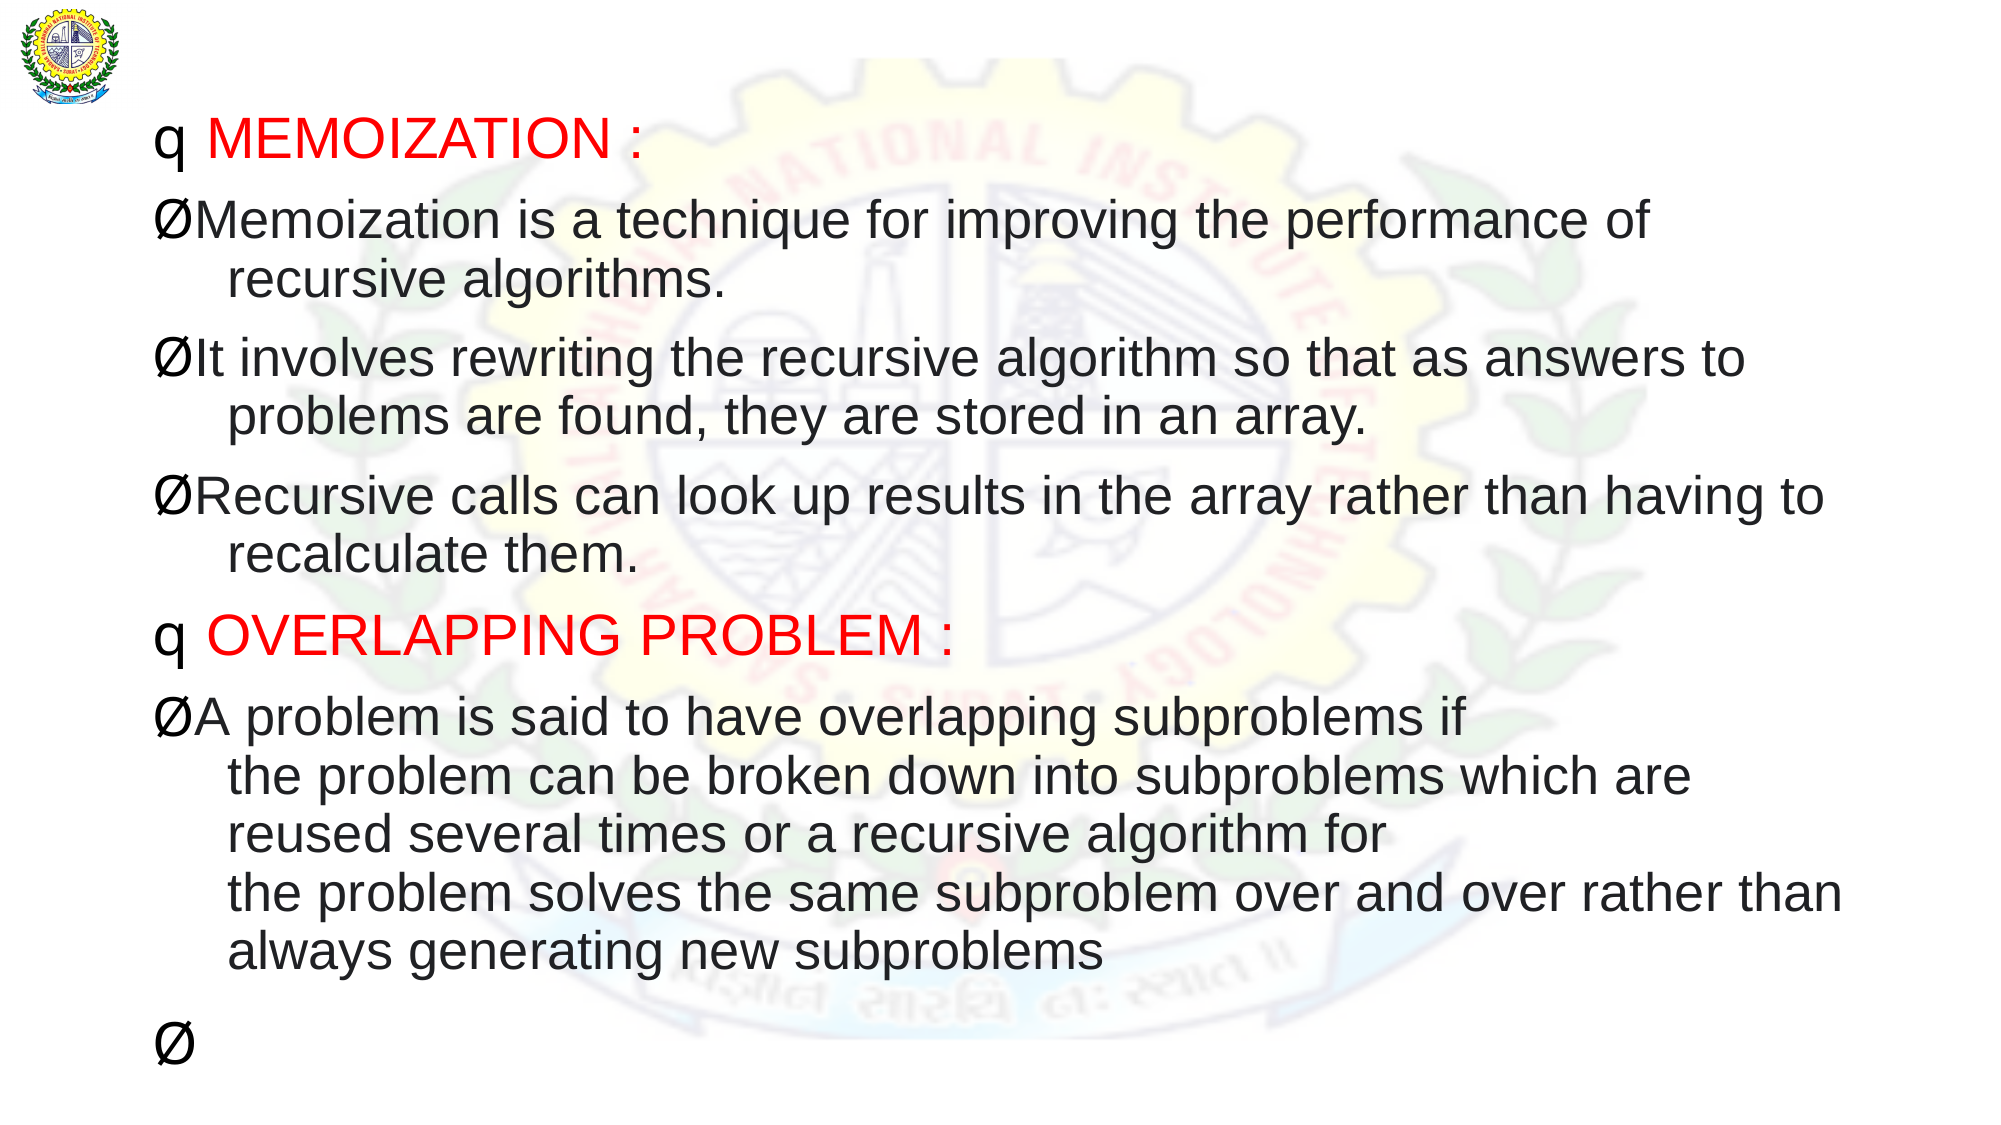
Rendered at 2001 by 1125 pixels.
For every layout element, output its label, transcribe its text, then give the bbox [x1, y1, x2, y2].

list MEMOIZATION : Memoization is a technique for improving the performance of recursive algorithms. It involves rewriting the recursive algorithm so that as answers to problems are found, they are stored in an array. Recursive calls can look up results in the array rather than having to recalculate them. OVERLAPPING PROBLEM : A problem is said to have overlapping subproblems if the problem can be broken down into subproblems which are reused several times or a recursive algorithm for the problem solves the same subproblem over and over rather than always generating new subproblems [137, 100, 1874, 1018]
